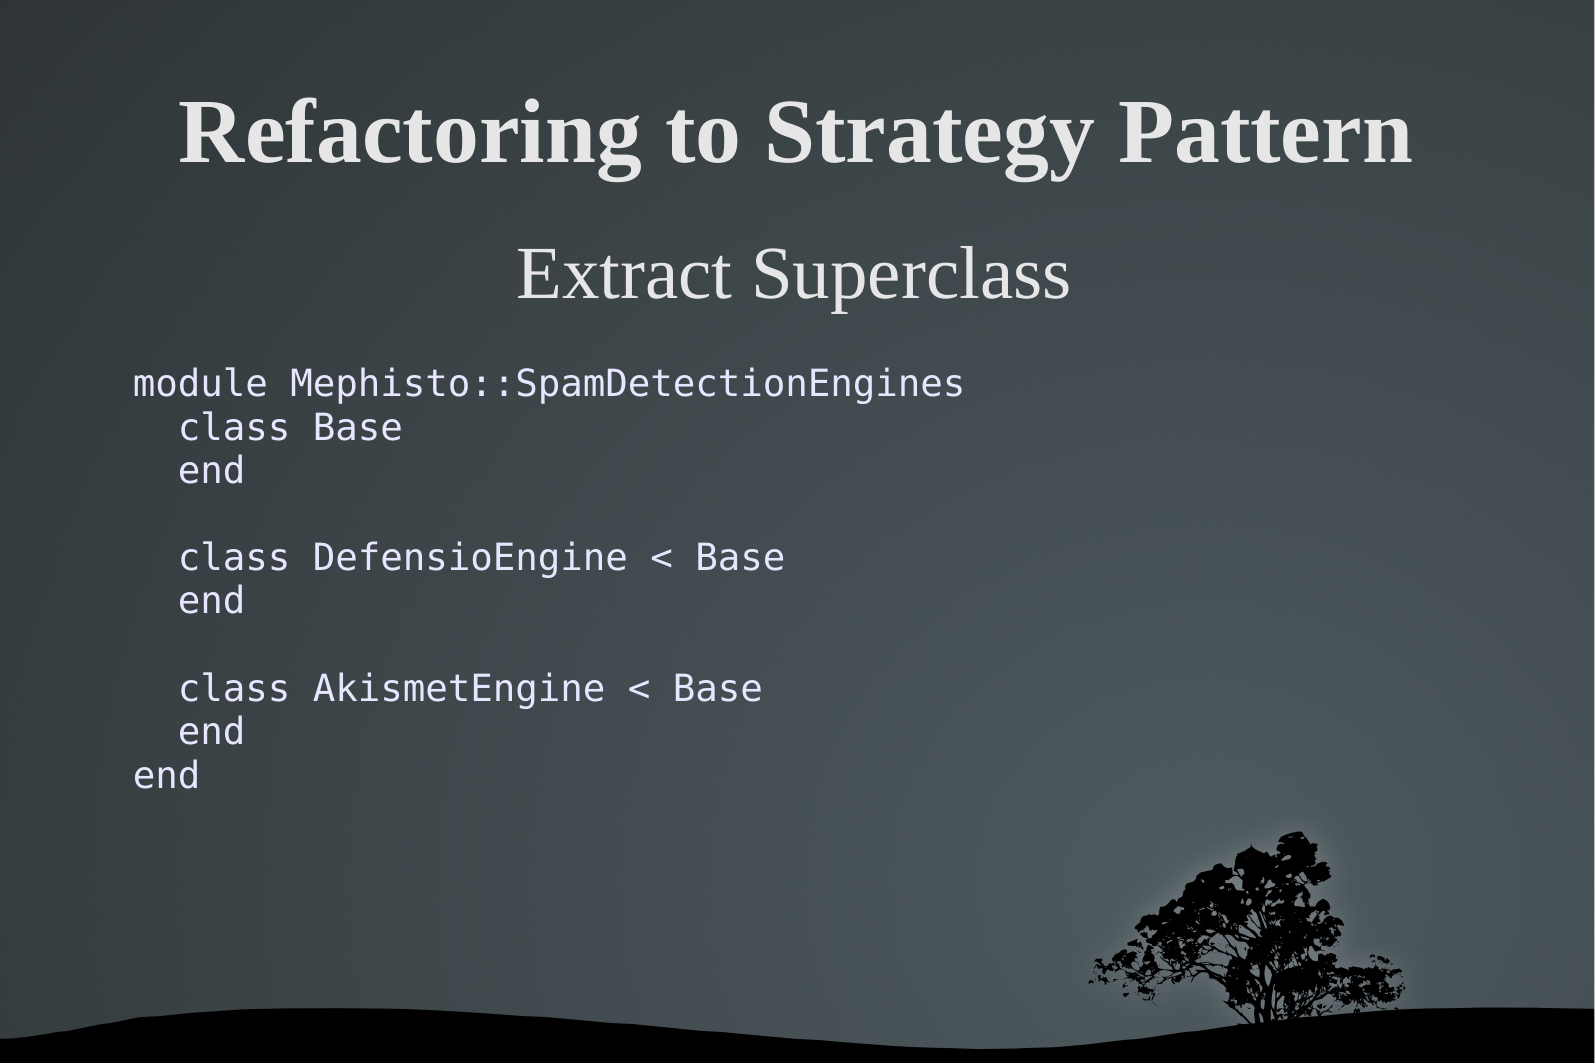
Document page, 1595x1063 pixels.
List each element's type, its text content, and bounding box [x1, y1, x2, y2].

title Extract Superclass [76, 221, 1512, 325]
text_box module Mephisto::SpamDetectionEngines class Base end class DefensioEngine < Base end class AkismetEngine < Base end end [118, 354, 1477, 916]
title Refactoring to Strategy Pattern [79, 49, 1515, 213]
picture [0, 0, 1595, 1063]
